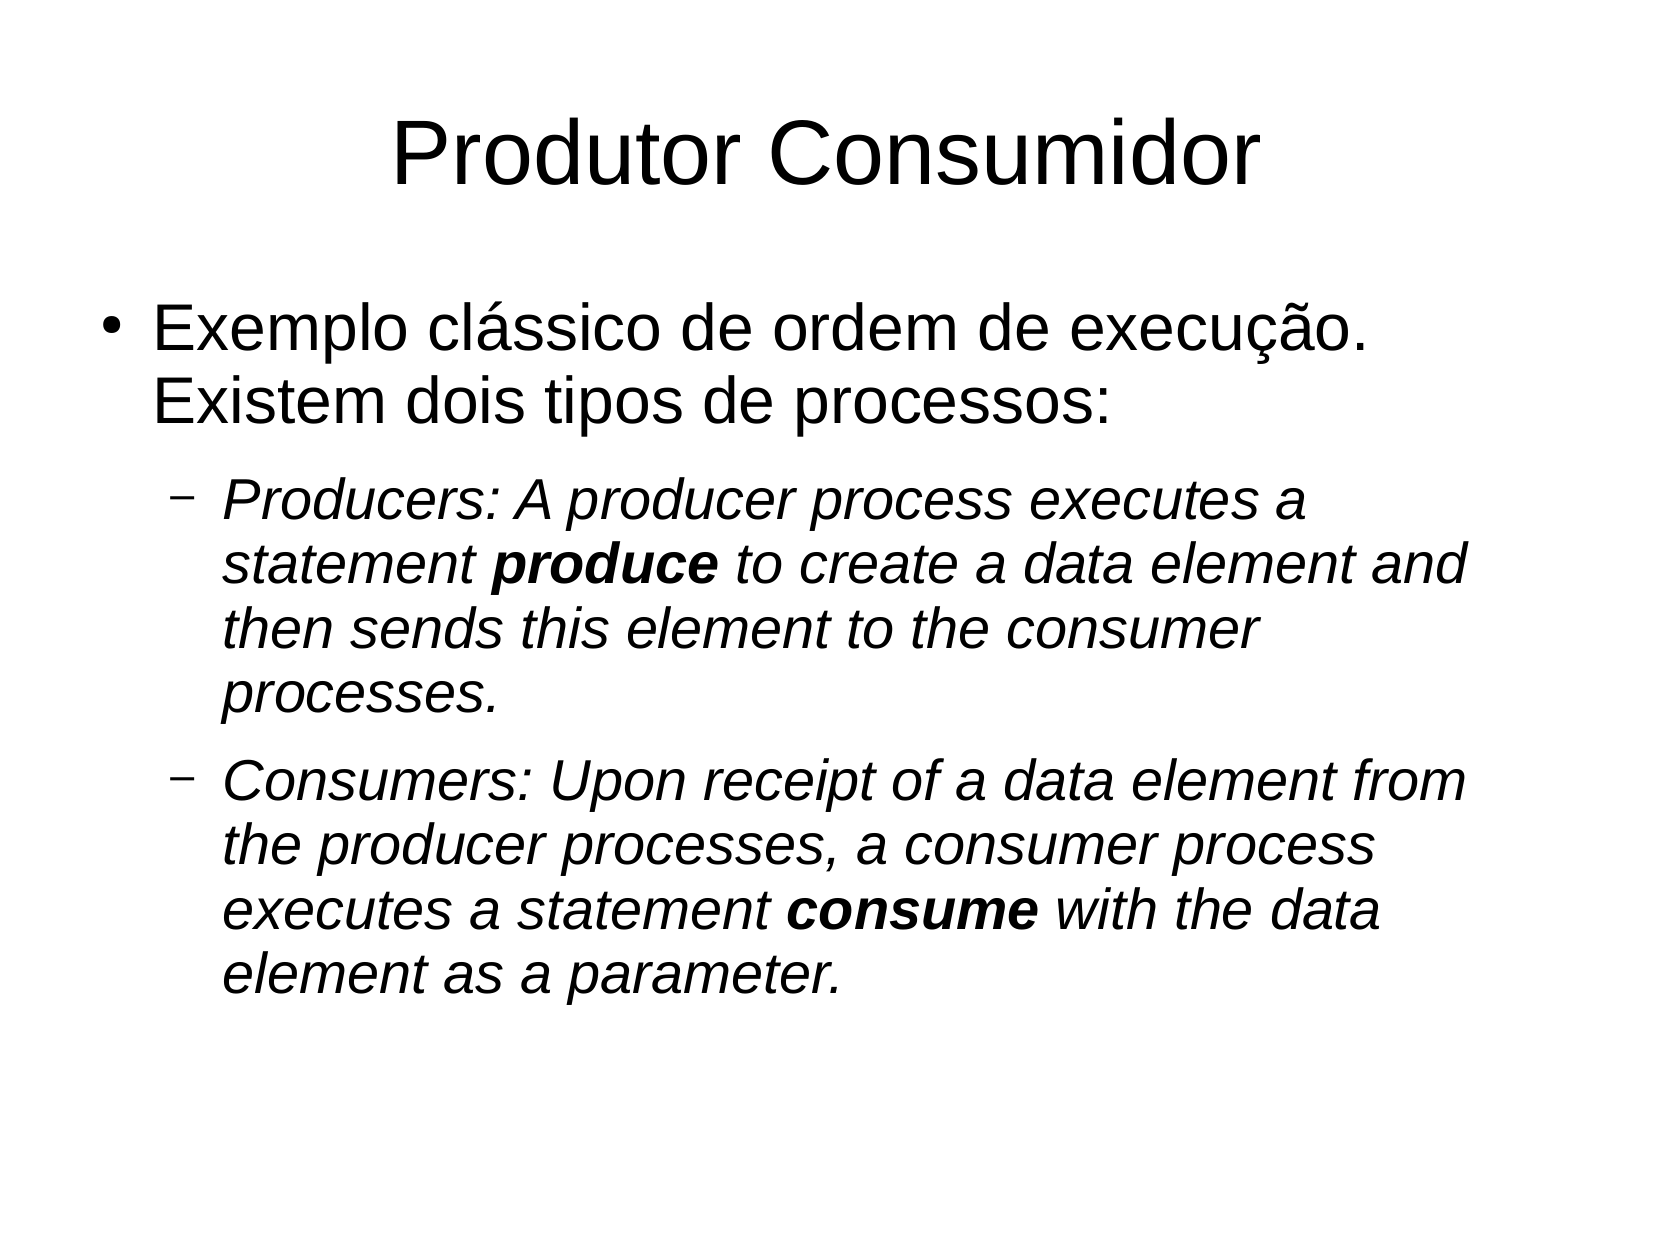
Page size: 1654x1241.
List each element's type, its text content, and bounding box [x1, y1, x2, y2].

list Exemplo clássico de ordem de execução. Existem dois tipos de processos: Producers: A producer process executes a statement produce to create a data element and then sends this element to the consumer processes. Consumers: Upon receipt of a data element from the producer processes, a consumer process executes a statement consume with the data element as a parameter. [82, 290, 1538, 1010]
title Produtor Consumidor [82, 49, 1571, 257]
